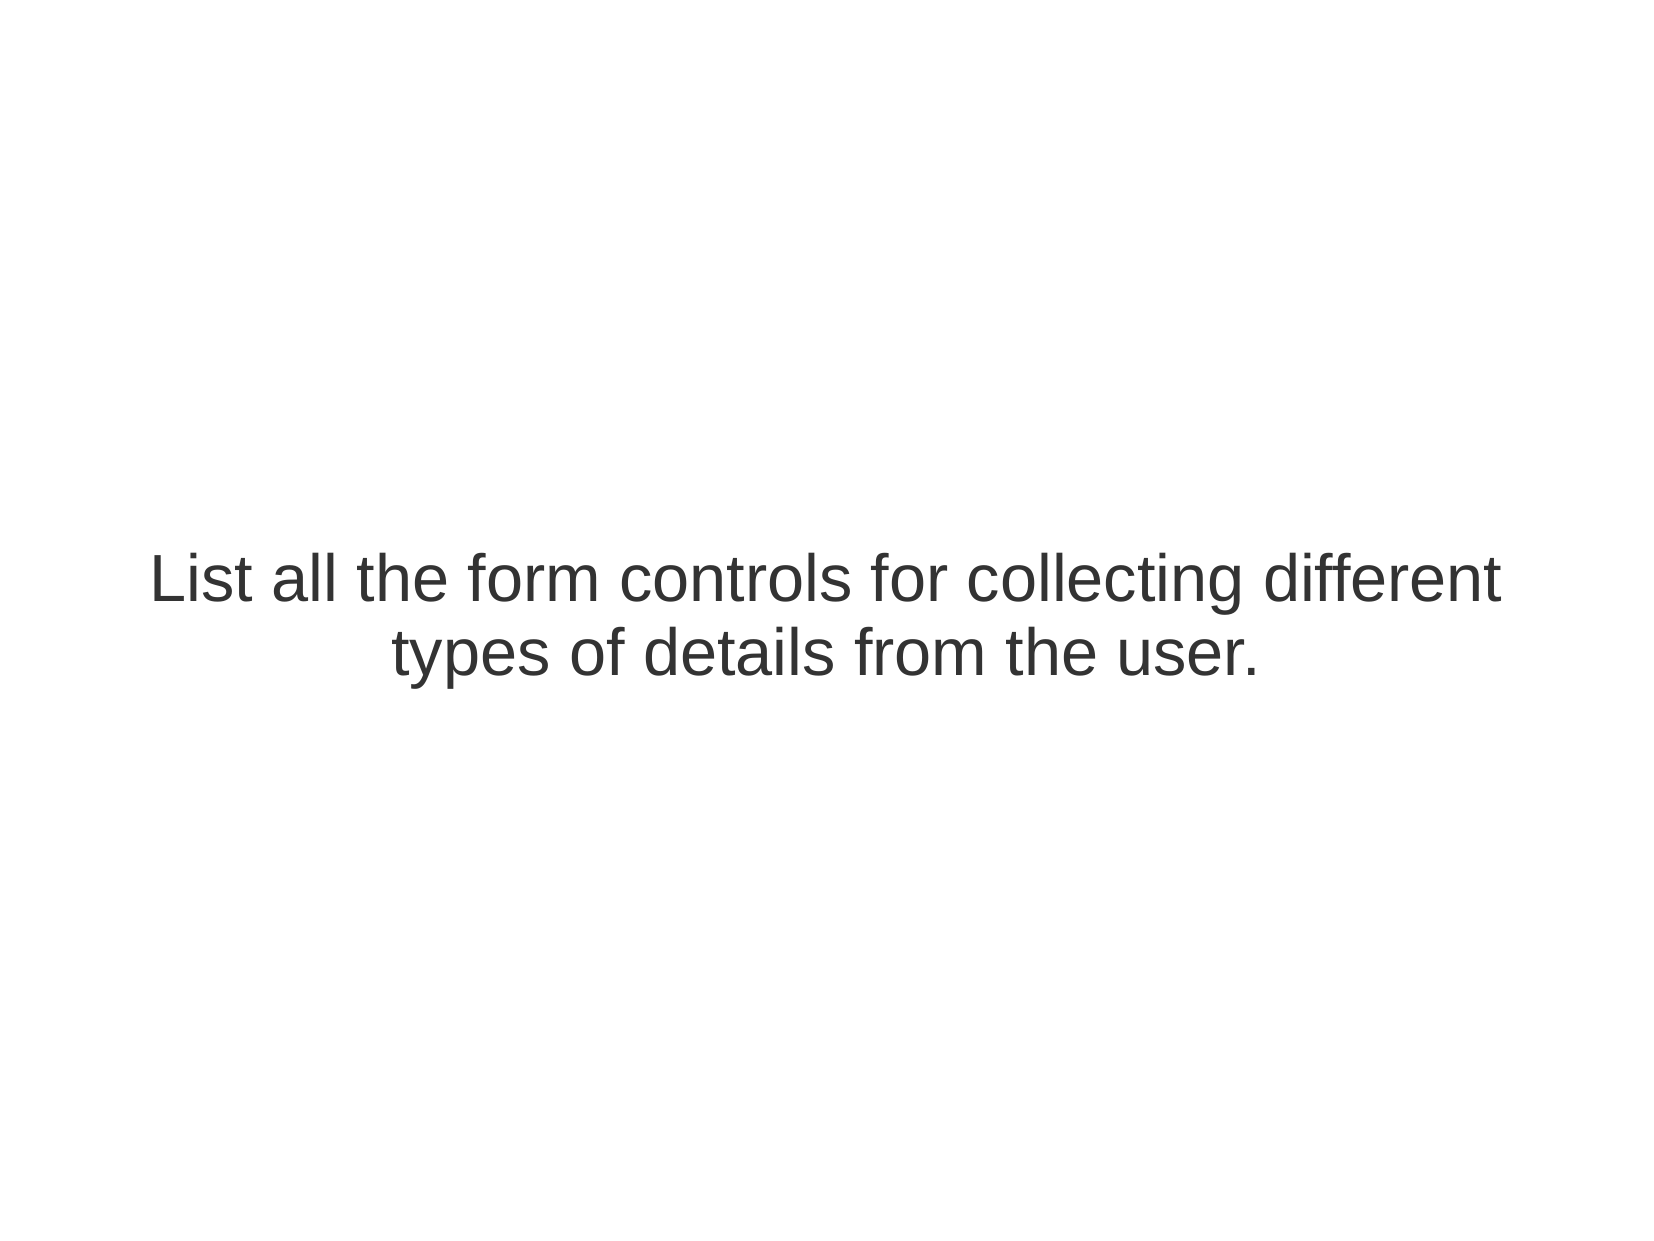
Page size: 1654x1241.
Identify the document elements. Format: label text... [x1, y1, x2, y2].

subtitle List all the form controls for collecting different types of details from the user. [82, 49, 1571, 1182]
